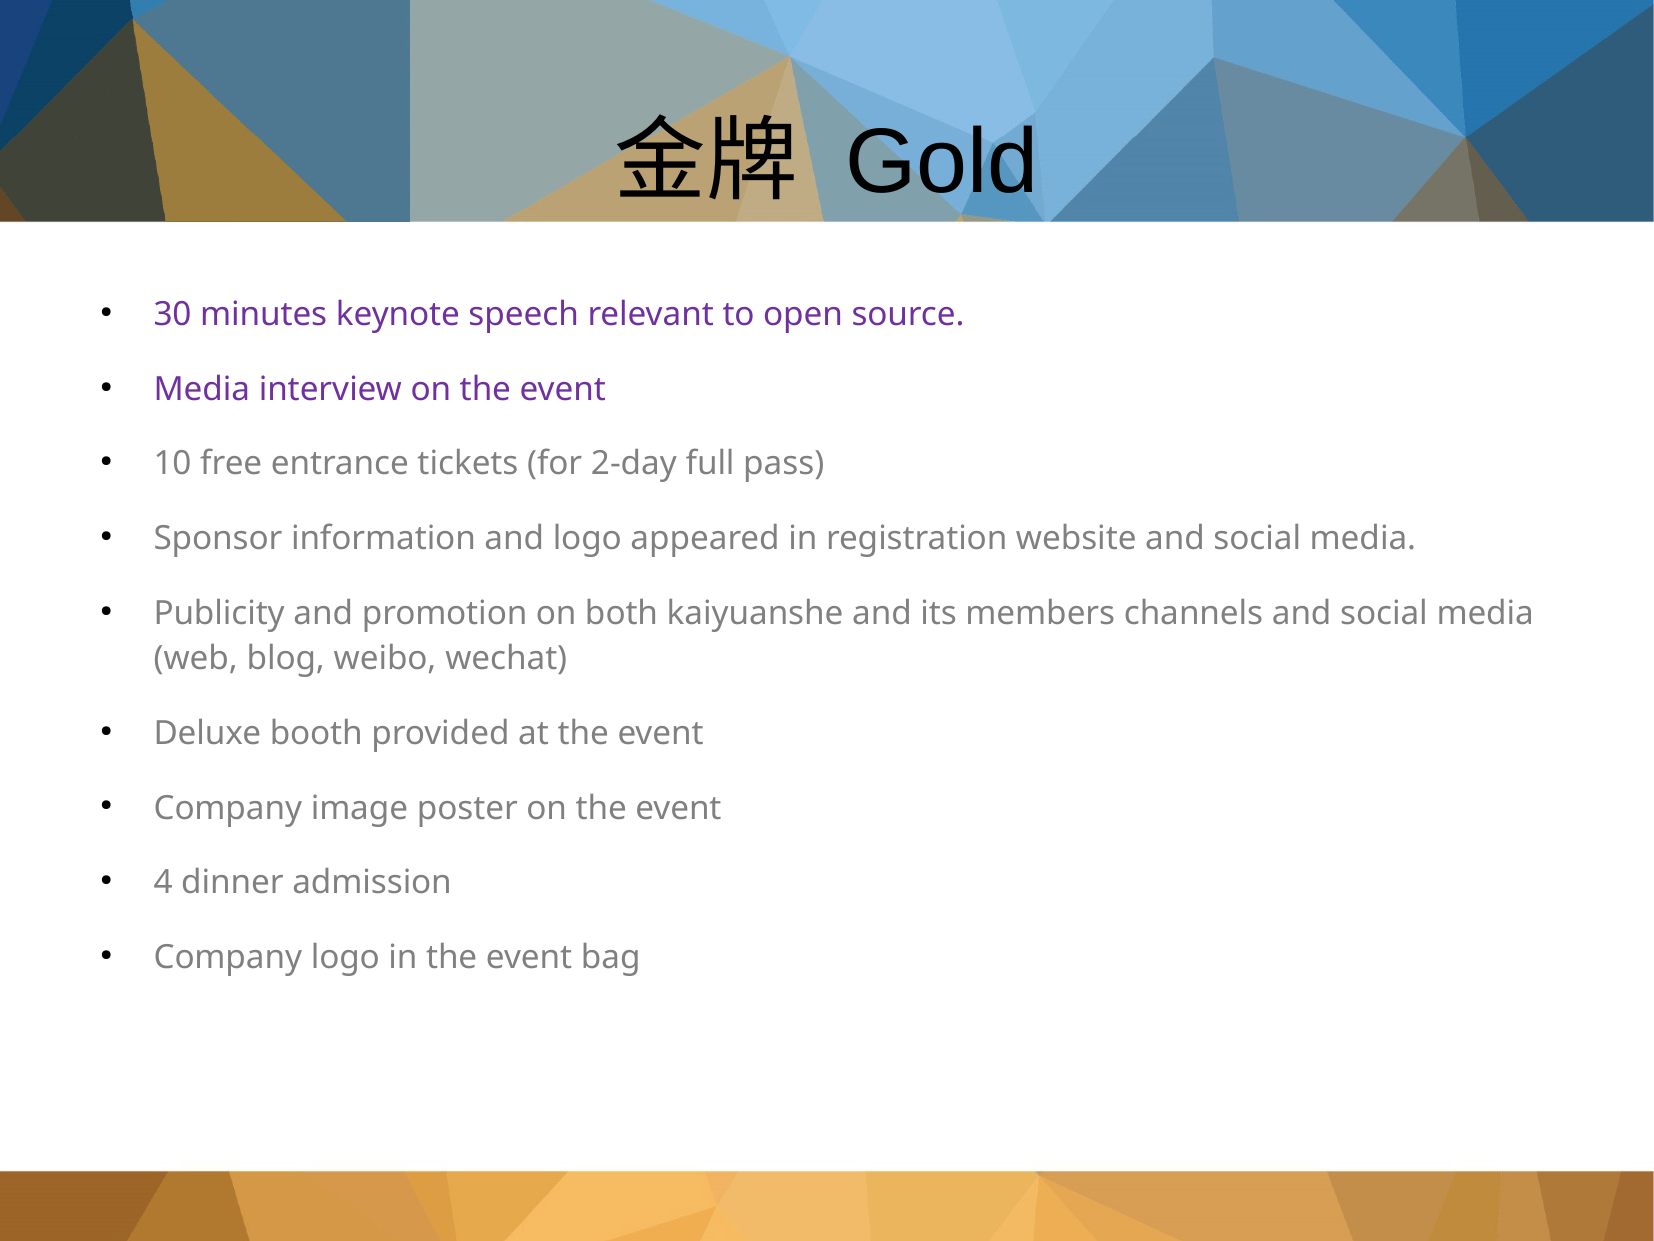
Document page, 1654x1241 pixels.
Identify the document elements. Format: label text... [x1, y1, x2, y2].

title 金牌 Gold [82, 49, 1571, 257]
list 30 minutes keynote speech relevant to open source. Media interview on the event 10 free entrance tickets (for 2-day full pass) Sponsor information and logo appeared in registration website and social media. Publicity and promotion on both kaiyuanshe and its members channels and social media (web, blog, weibo, wechat) Deluxe booth provided at the event Company image poster on the event 4 dinner admission Company logo in the event bag [82, 290, 1571, 1010]
picture [0, 0, 1654, 1241]
